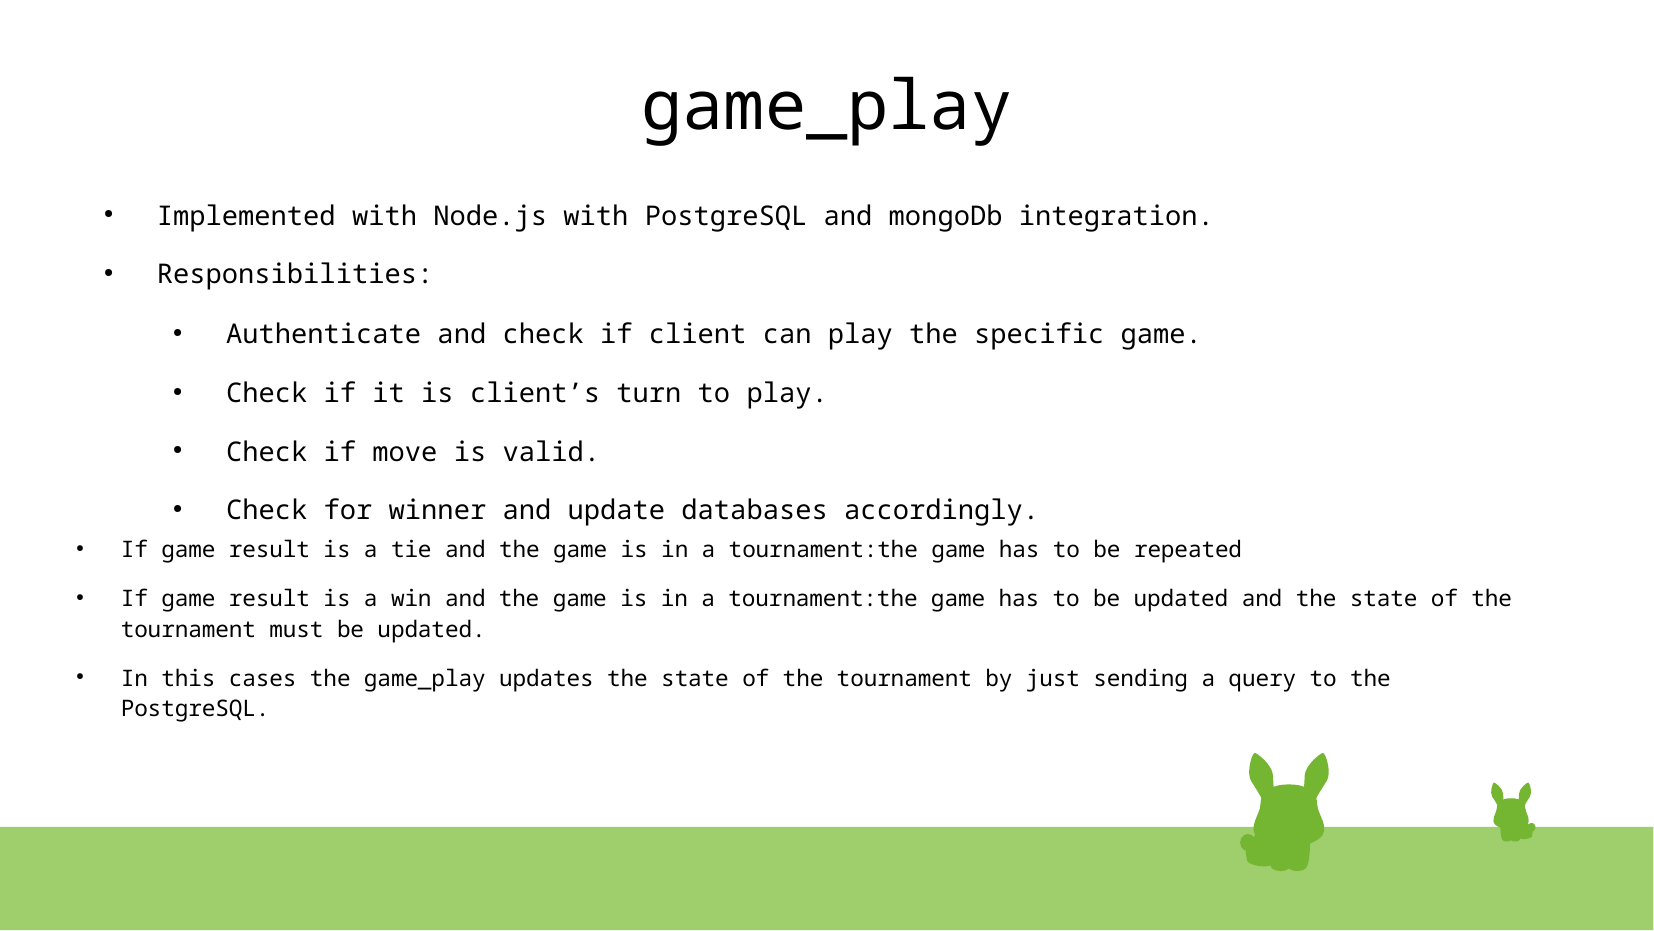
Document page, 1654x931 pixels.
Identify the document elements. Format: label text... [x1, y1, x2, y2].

list Authenticate and check if client can play the specific game. Check if it is client’s turn to play. Check if move is valid. Check for winner and update databases accordingly. [155, 314, 1632, 847]
list If game result is a tie and the game is in a tournament:the game has to be repeated If game result is a win and the game is in a tournament:the game has to be updated and the state of the tournament must be updated. In this cases the game_play updates the state of the tournament by just sending a query to the PostgreSQL. [61, 533, 1538, 727]
title game_play [88, 29, 1565, 178]
list Implemented with Node.js with PostgreSQL and mongoDb integration. Responsibilities: [85, 196, 1563, 321]
